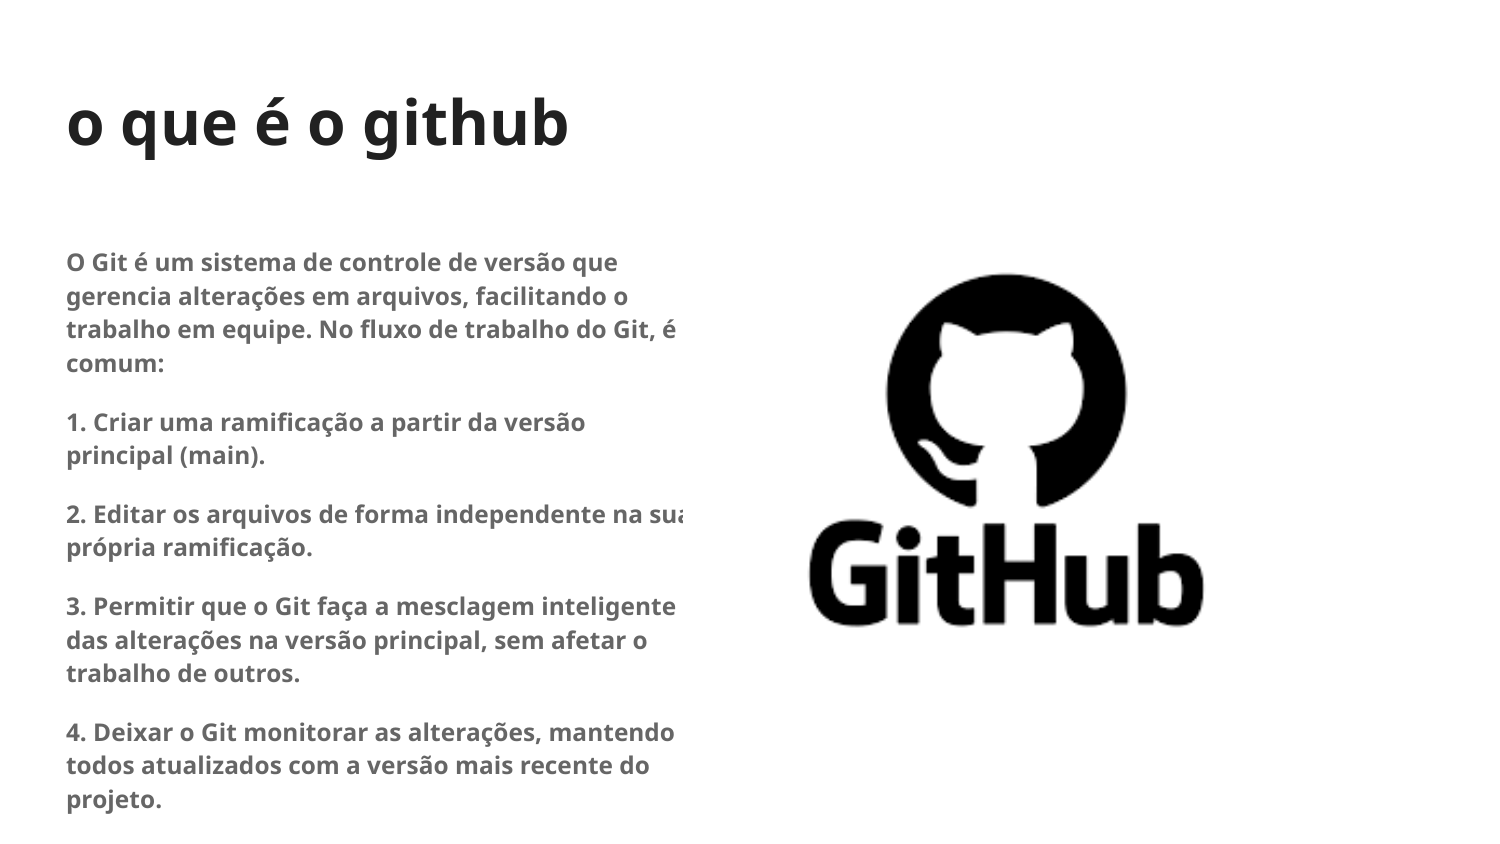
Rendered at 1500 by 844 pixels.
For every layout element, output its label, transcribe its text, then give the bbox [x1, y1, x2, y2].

list O Git é um sistema de controle de versão que gerencia alterações em arquivos, facilitando o trabalho em equipe. No fluxo de trabalho do Git, é comum: 1. Criar uma ramificação a partir da versão principal (main). 2. Editar os arquivos de forma independente na sua própria ramificação. 3. Permitir que o Git faça a mesclagem inteligente das alterações na versão principal, sem afetar o trabalho de outros. 4. Deixar o Git monitorar as alterações, mantendo todos atualizados com a versão mais recente do projeto. [51, 227, 713, 844]
title o que é o github [51, 1, 698, 173]
picture [683, 269, 1331, 632]
